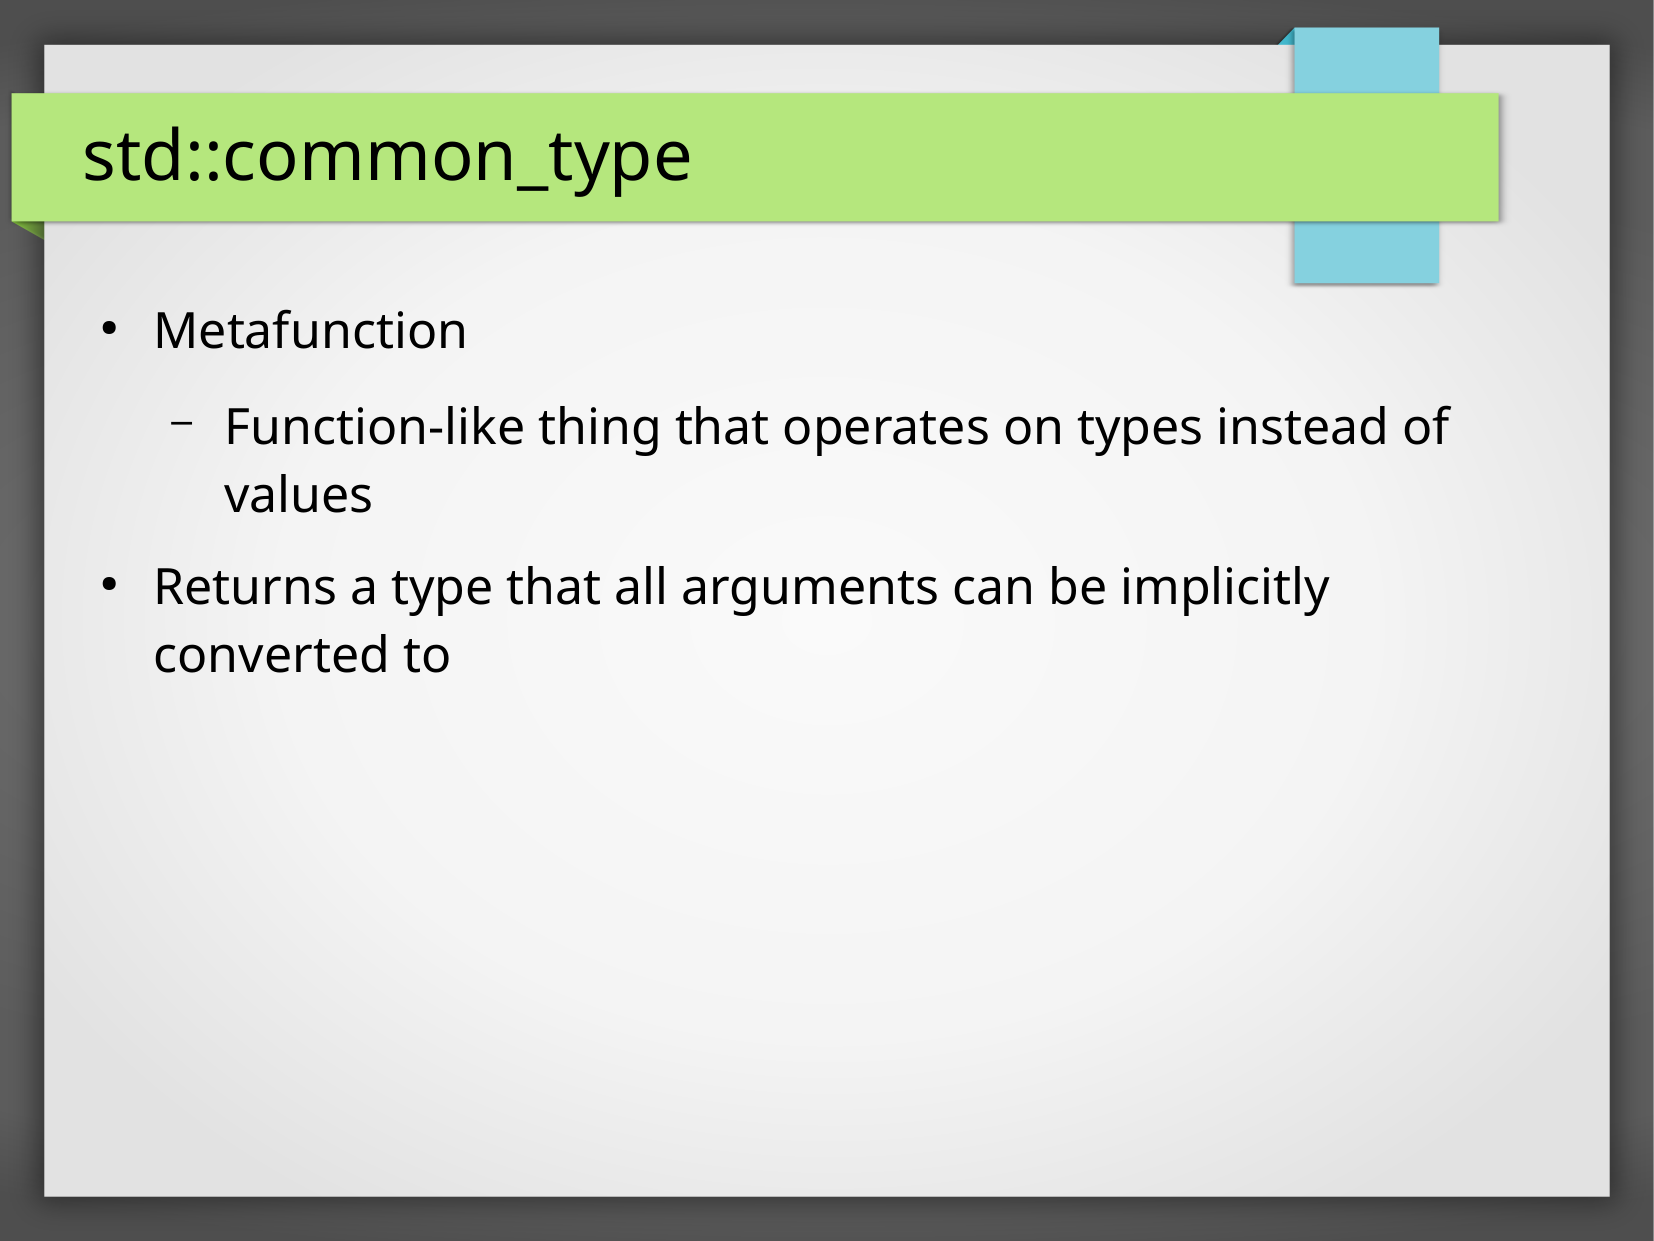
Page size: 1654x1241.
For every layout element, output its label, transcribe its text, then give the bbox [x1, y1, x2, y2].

picture [0, 0, 1654, 1241]
title std::common_type [82, 94, 1264, 213]
list Metafunction Function-like thing that operates on types instead of values Returns a type that all arguments can be implicitly converted to [82, 295, 1571, 1015]
